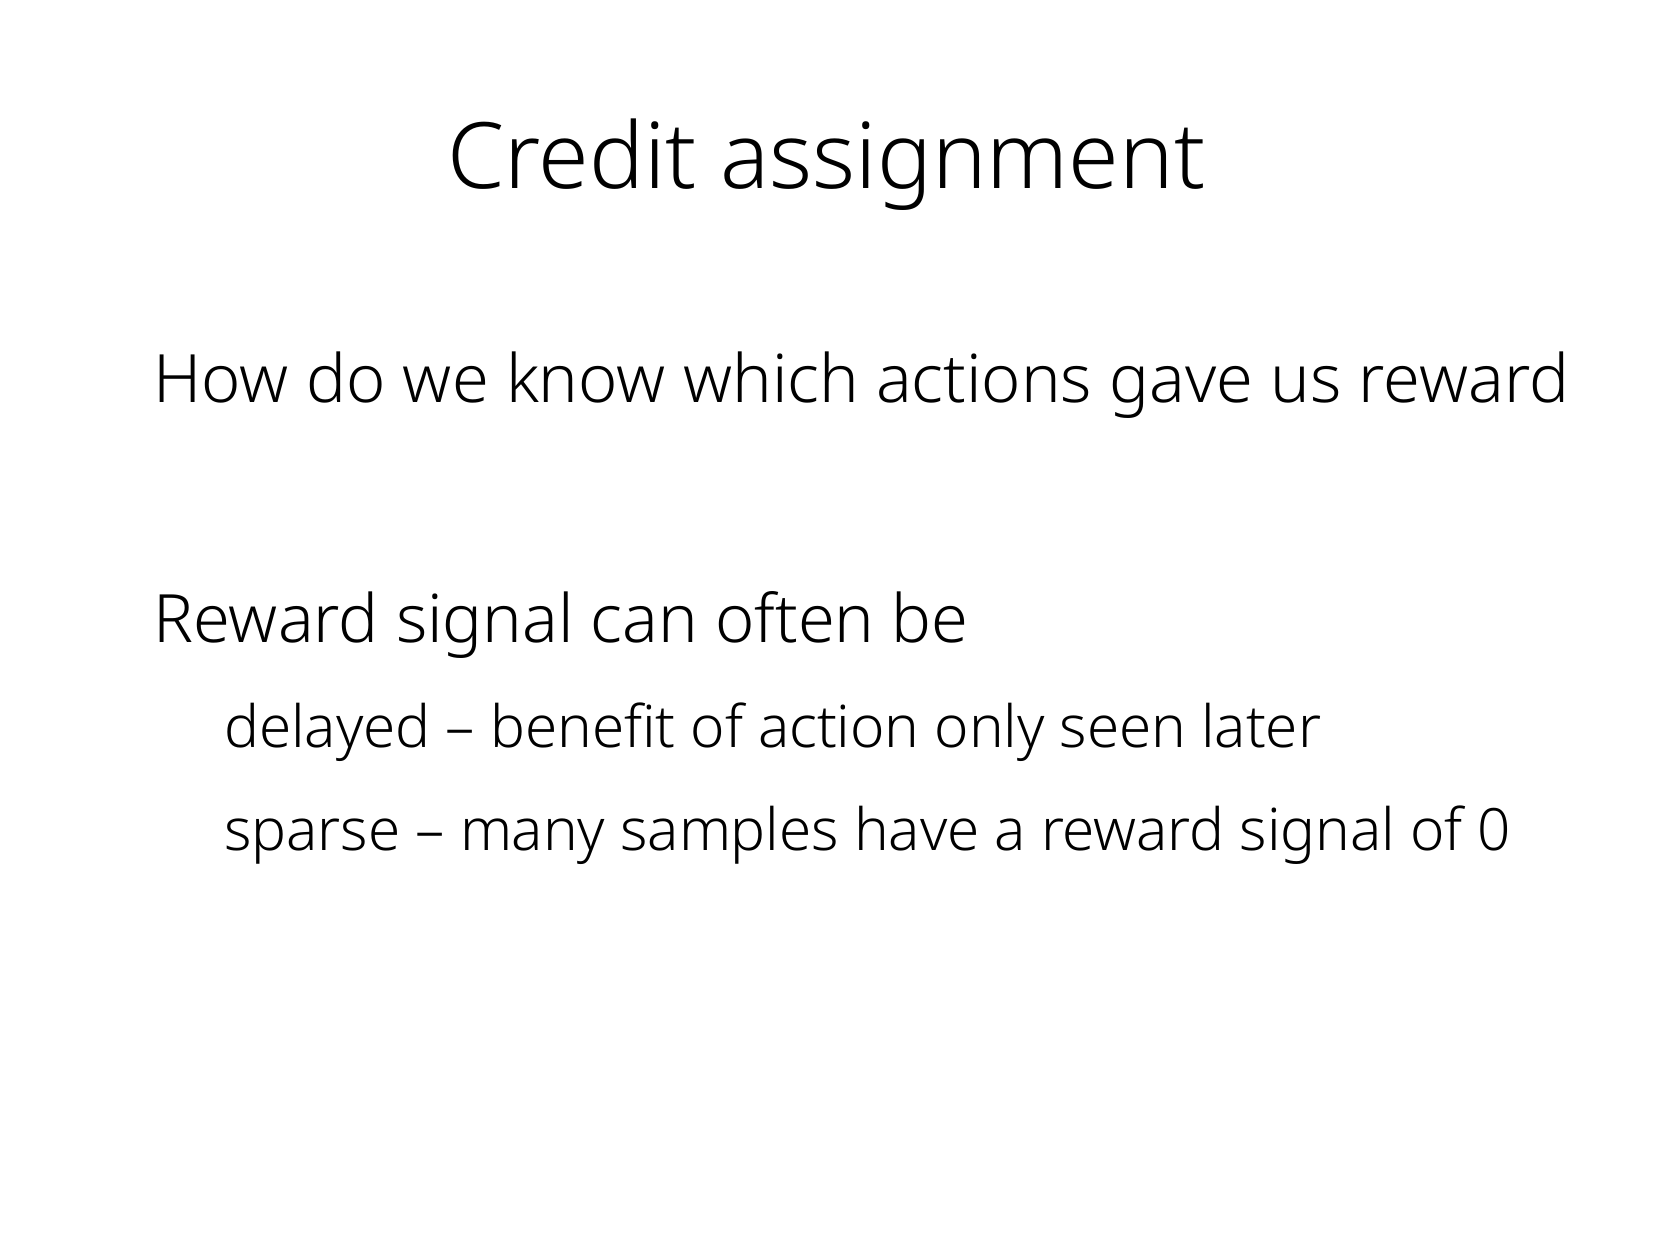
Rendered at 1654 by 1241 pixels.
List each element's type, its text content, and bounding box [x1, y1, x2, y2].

list How do we know which actions gave us reward Reward signal can often be delayed – benefit of action only seen later sparse – many samples have a reward signal of 0 [82, 330, 1571, 1182]
title Credit assignment [82, 49, 1571, 257]
